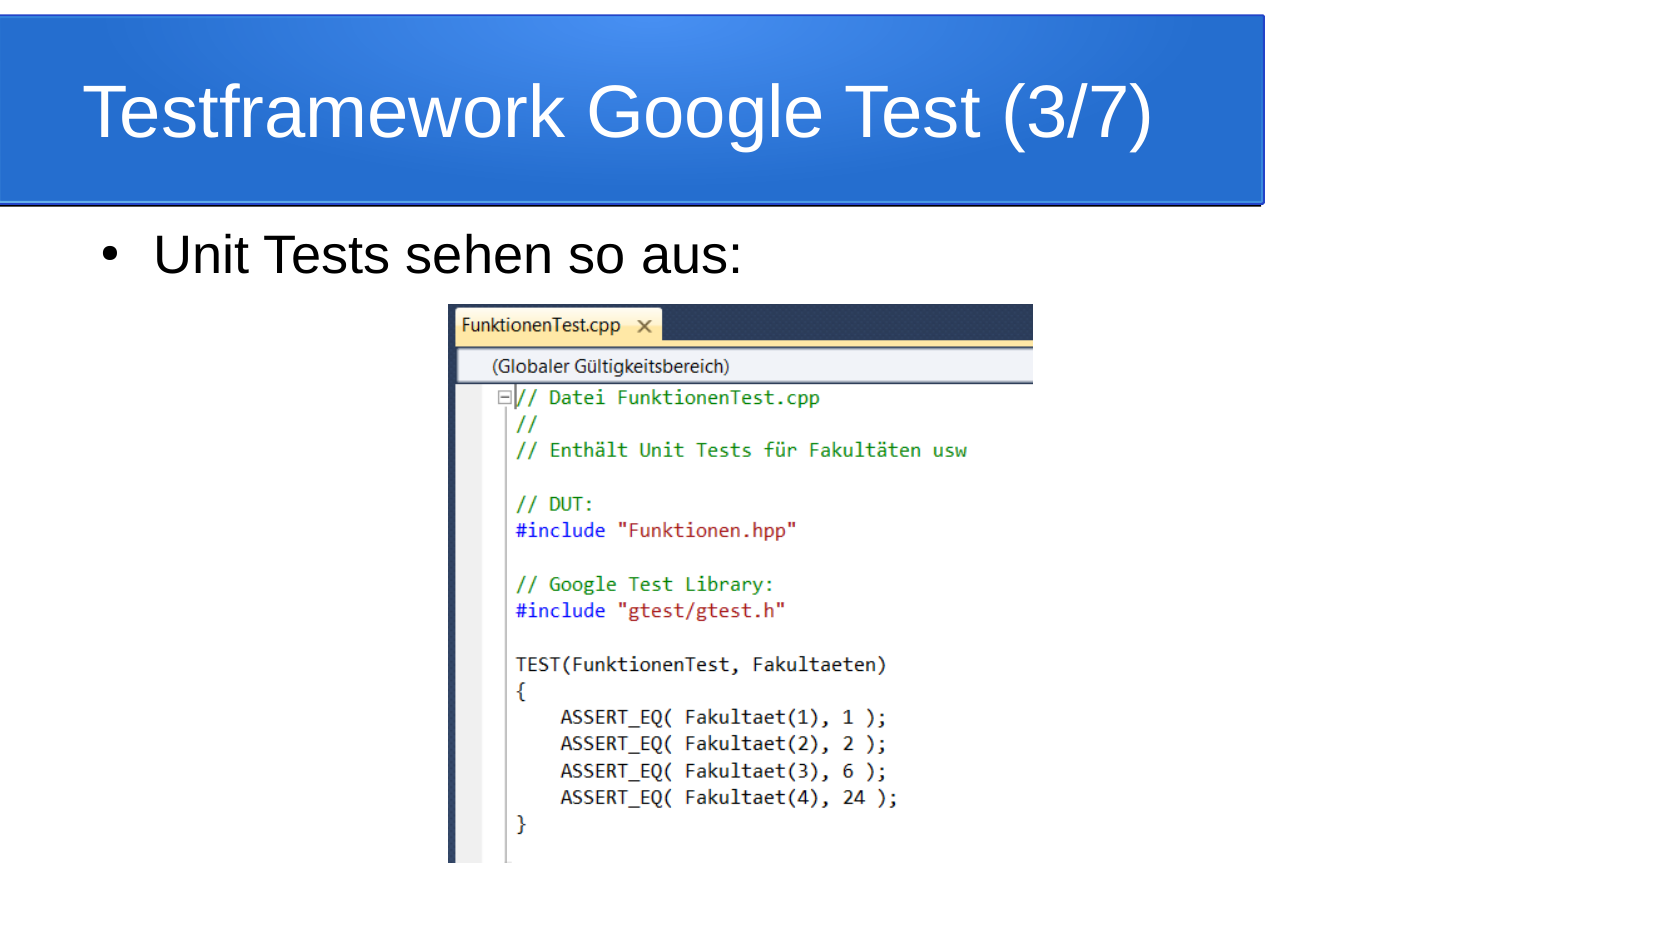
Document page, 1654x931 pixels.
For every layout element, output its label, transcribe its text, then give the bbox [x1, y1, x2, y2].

title Testframework Google Test (3/7) [82, 35, 1235, 189]
list Unit Tests sehen so aus: [82, 224, 1571, 764]
picture [448, 304, 1033, 863]
